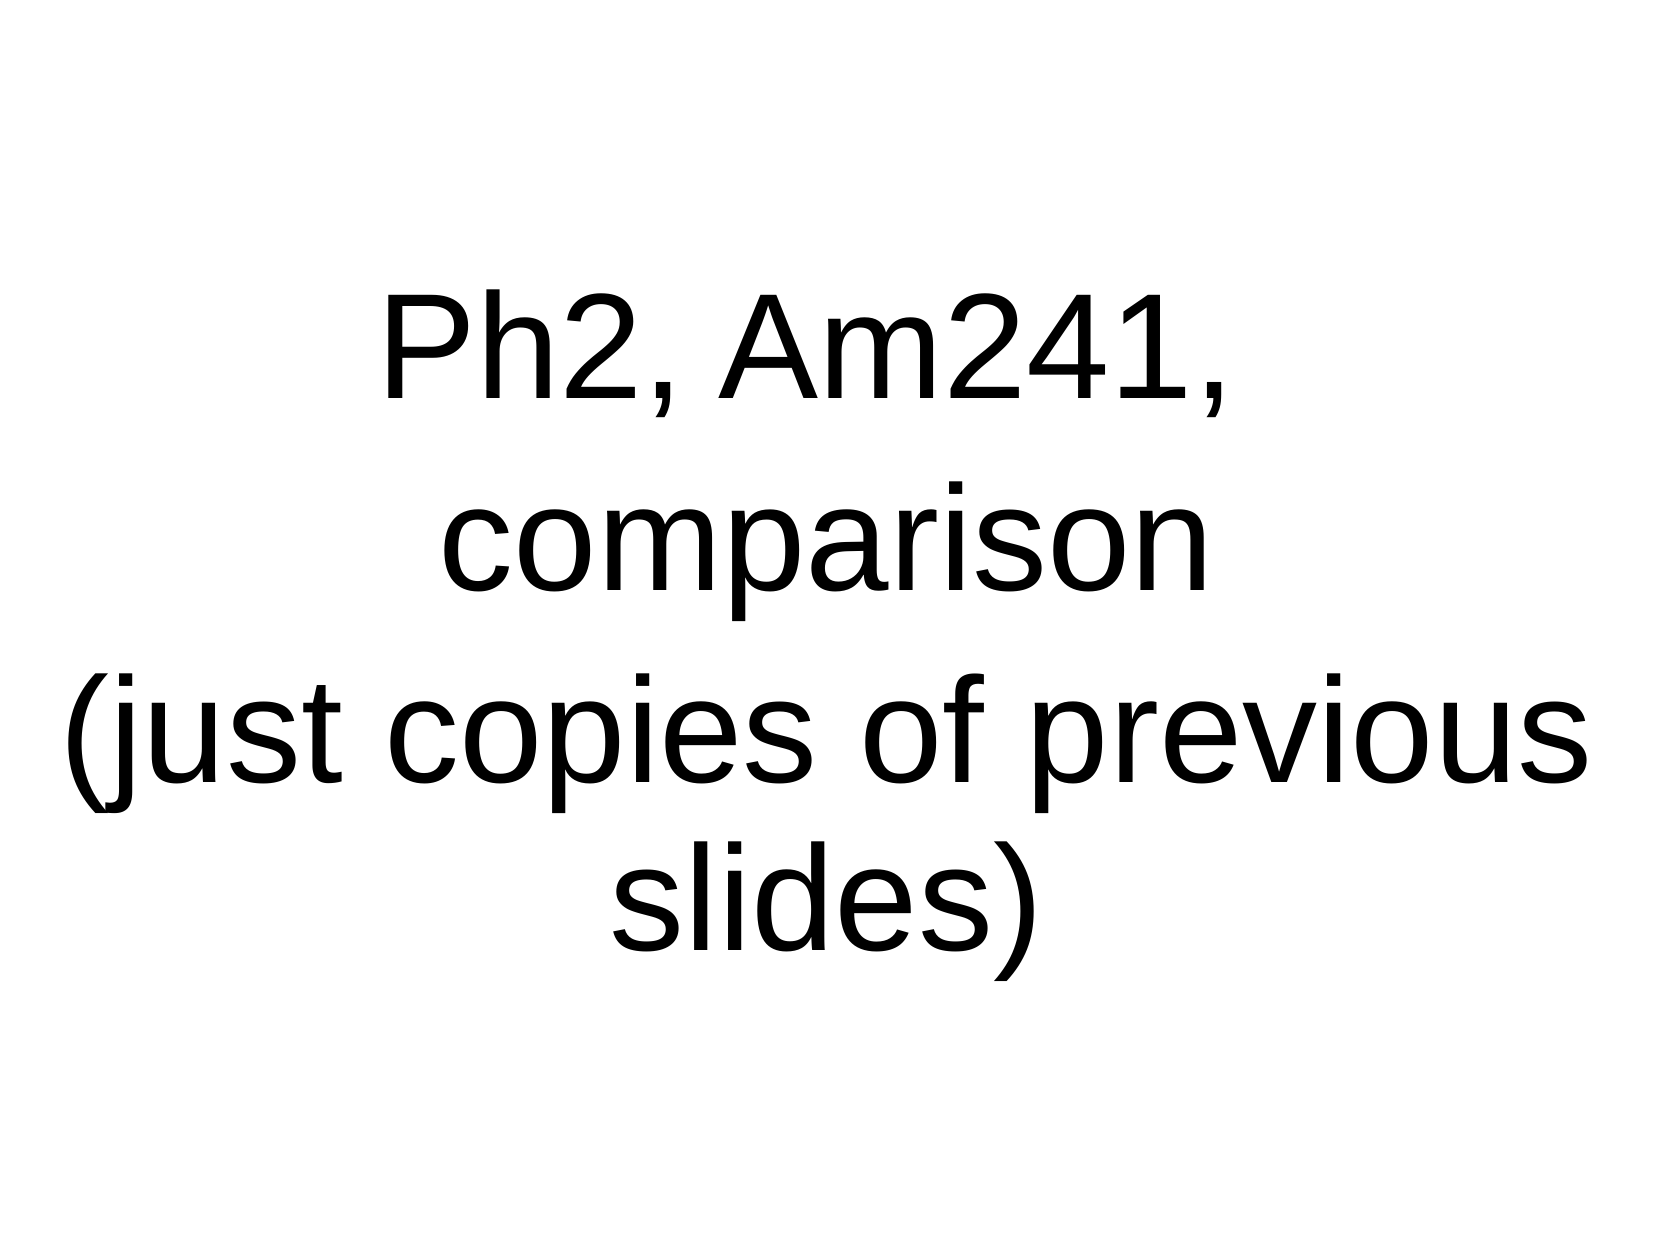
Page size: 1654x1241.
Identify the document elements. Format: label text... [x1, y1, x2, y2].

text_box Ph2, Am241, comparison (just copies of previous slides) [0, 255, 1654, 990]
